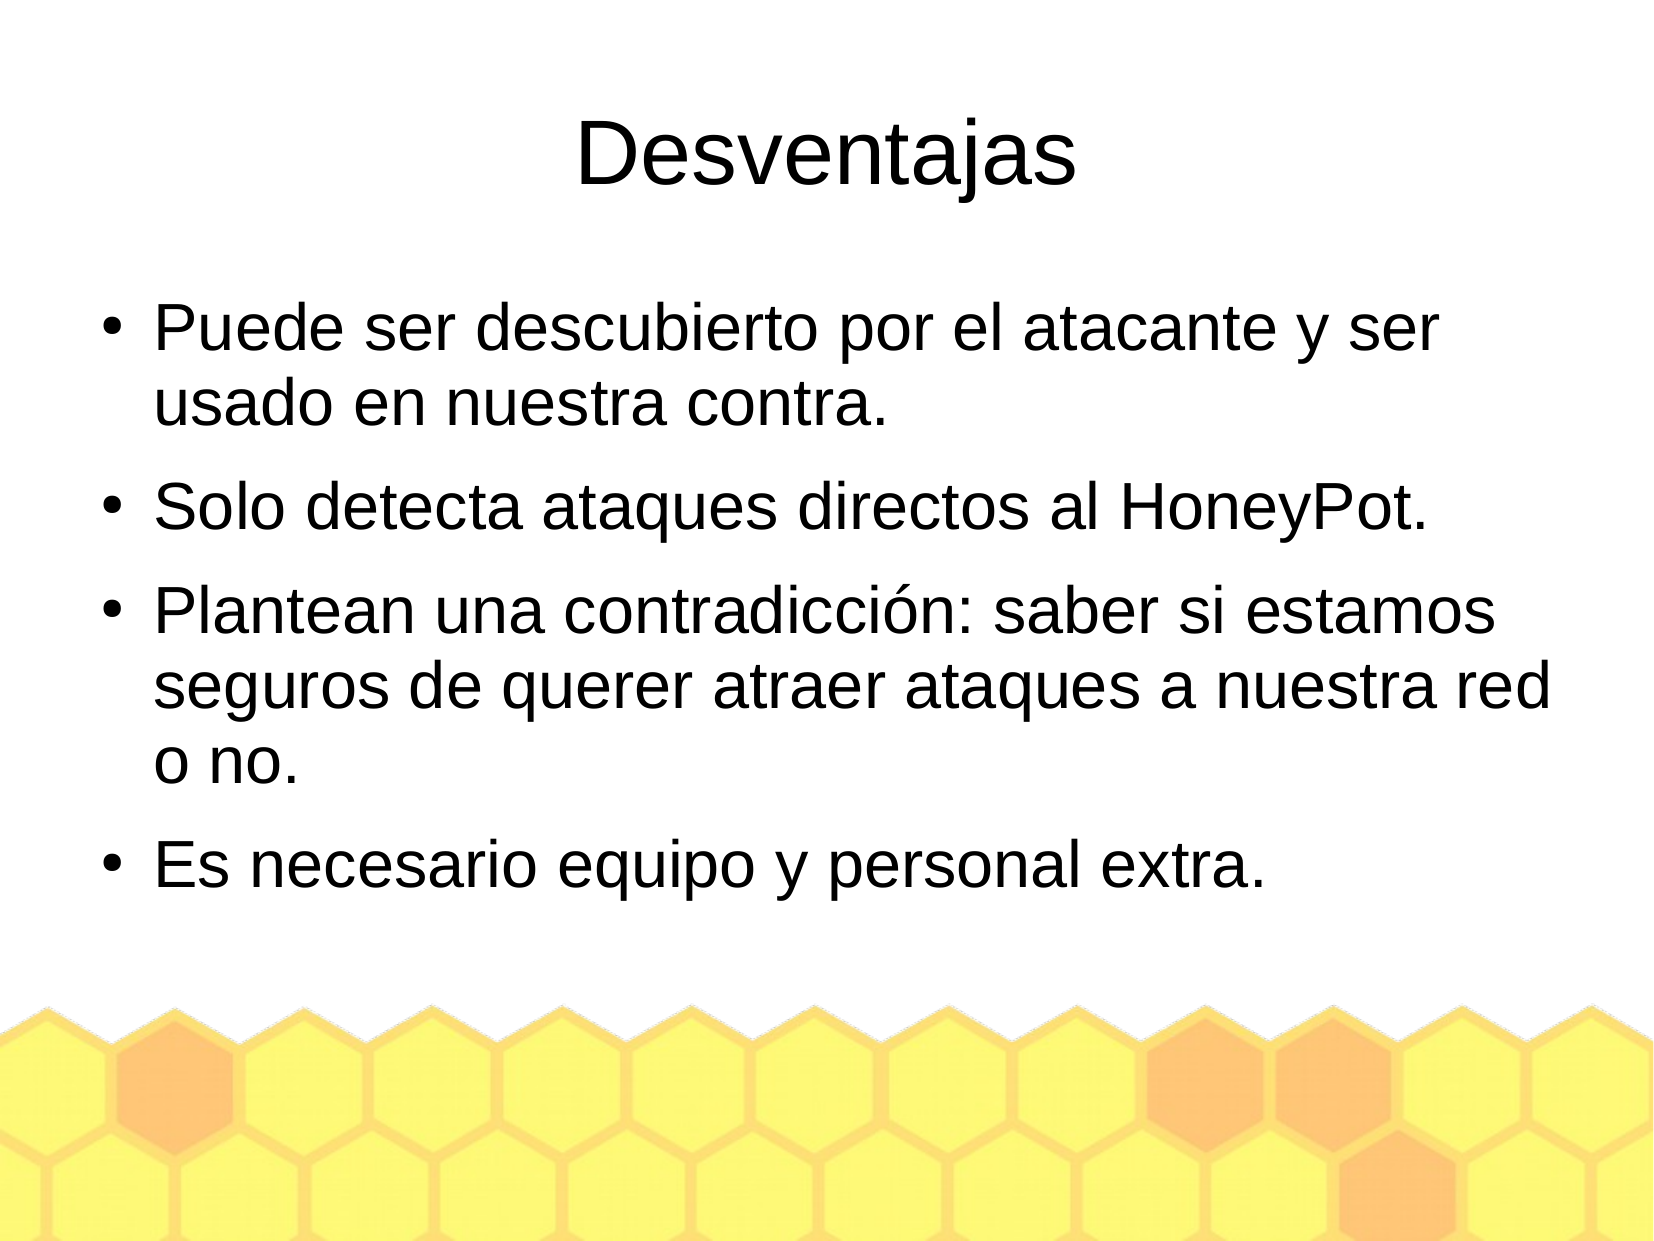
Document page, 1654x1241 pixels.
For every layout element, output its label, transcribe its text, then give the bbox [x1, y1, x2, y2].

list Puede ser descubierto por el atacante y ser usado en nuestra contra. Solo detecta ataques directos al HoneyPot. Plantean una contradicción: saber si estamos seguros de querer atraer ataques a nuestra red o no. Es necesario equipo y personal extra. [82, 290, 1571, 1010]
picture [0, 1001, 1654, 1241]
title Desventajas [82, 49, 1571, 257]
